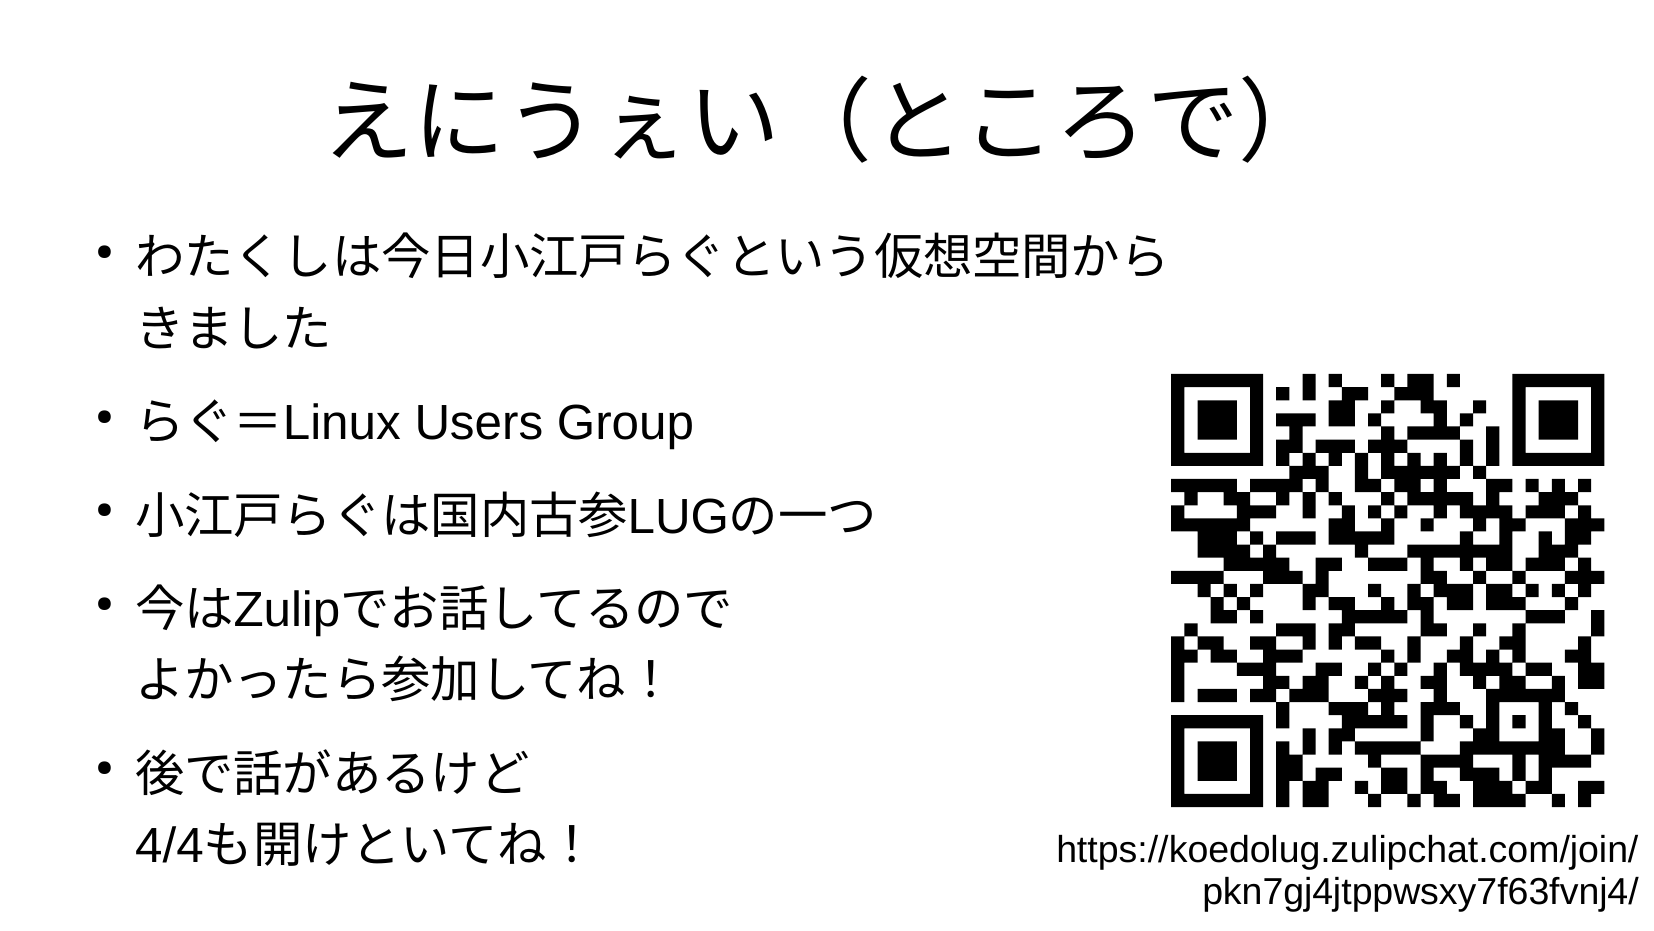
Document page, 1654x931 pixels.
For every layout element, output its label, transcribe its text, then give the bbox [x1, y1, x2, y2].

title えにうぇい（ところで） [82, 37, 1571, 193]
list わたくしは今日小江戸らぐという仮想空間から きました らぐ＝Linux Users Group 小江戸らぐは国内古参LUGの一つ 今はZulipでお話してるので よかったら参加してね！ 後で話があるけど 4/4も開けといてね！ [82, 217, 1571, 886]
picture [1151, 354, 1625, 821]
text_box https://koedolug.zulipchat.com/join/pkn7gj4jtppwsxy7f63fvnj4/ [892, 821, 1654, 931]
